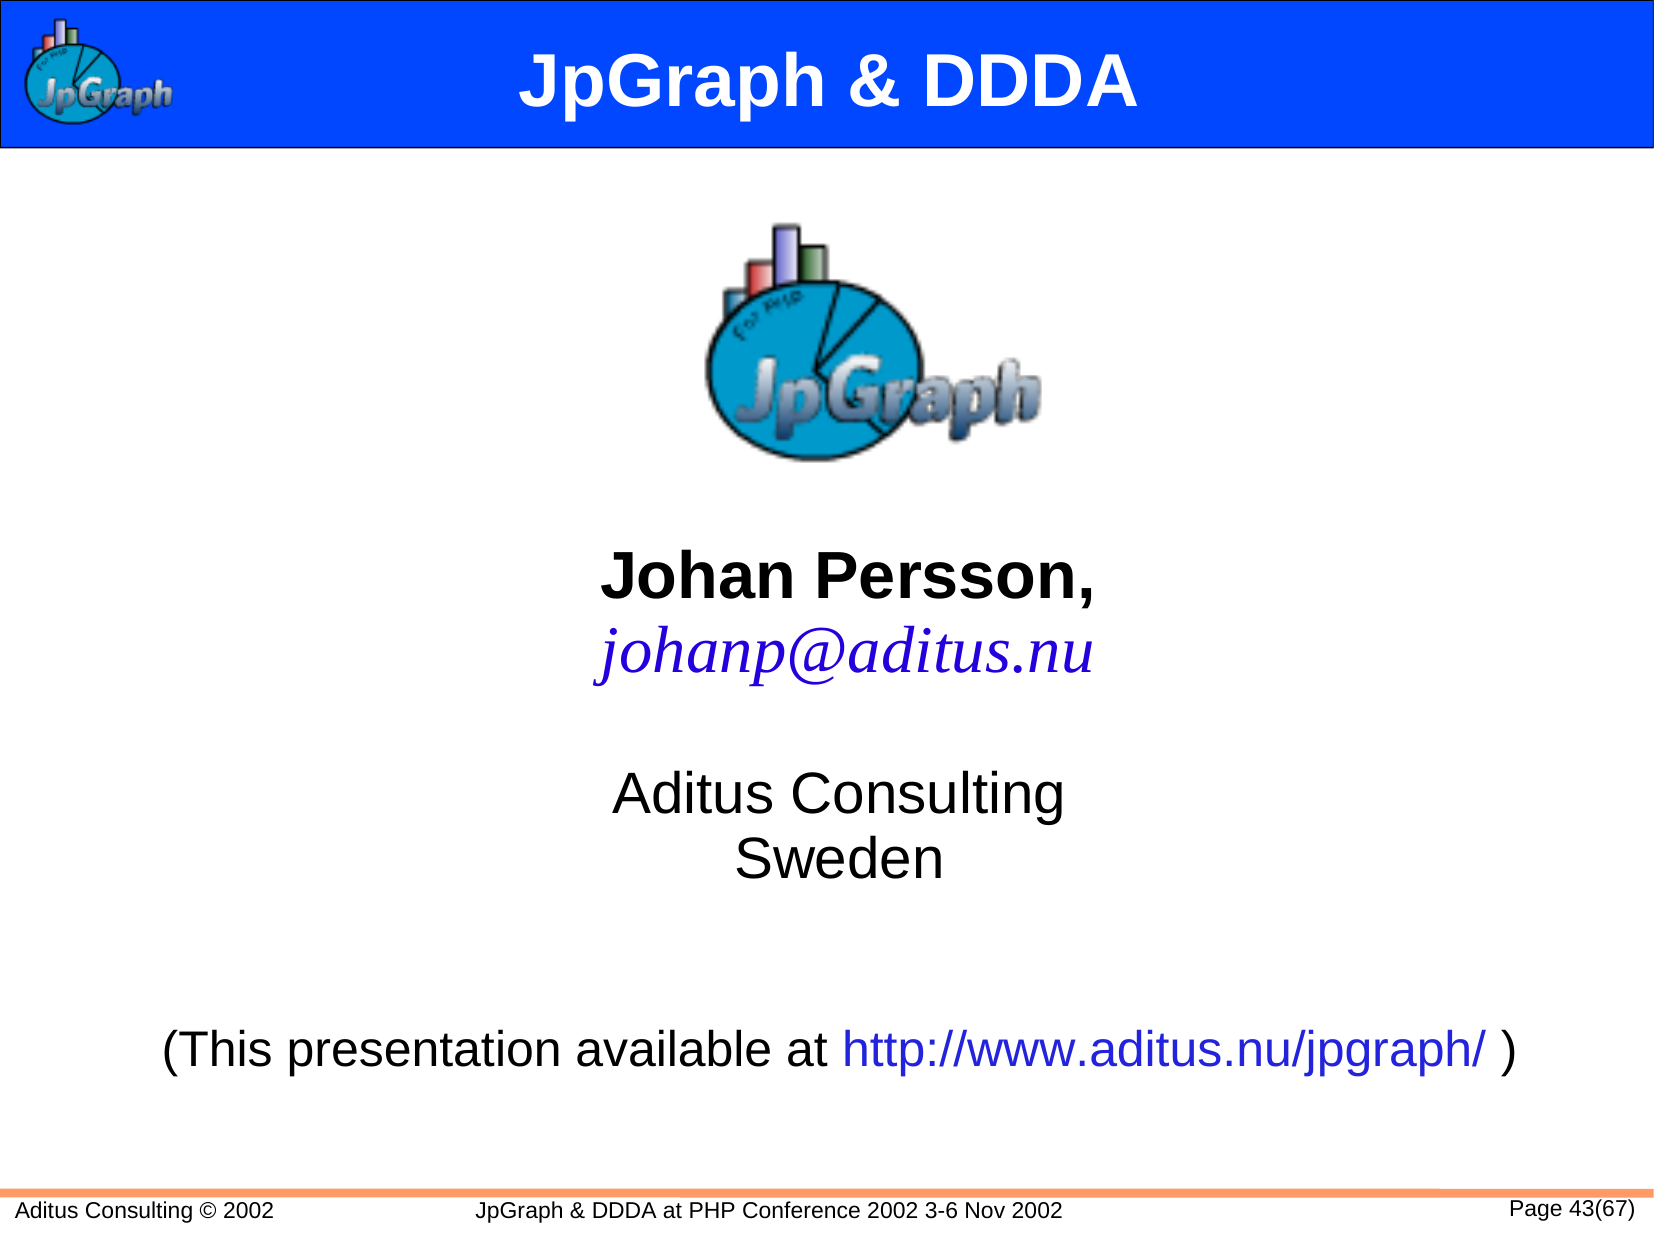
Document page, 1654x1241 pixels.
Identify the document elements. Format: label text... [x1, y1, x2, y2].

subtitle Johan Persson, johanp@aditus.nu Aditus Consulting Sweden (This presentation available at http://www.aditus.nu/jpgraph/ ) [64, 177, 1580, 1137]
title JpGraph & DDDA [123, 0, 1536, 163]
picture [20, 17, 123, 128]
picture [696, 221, 1049, 470]
